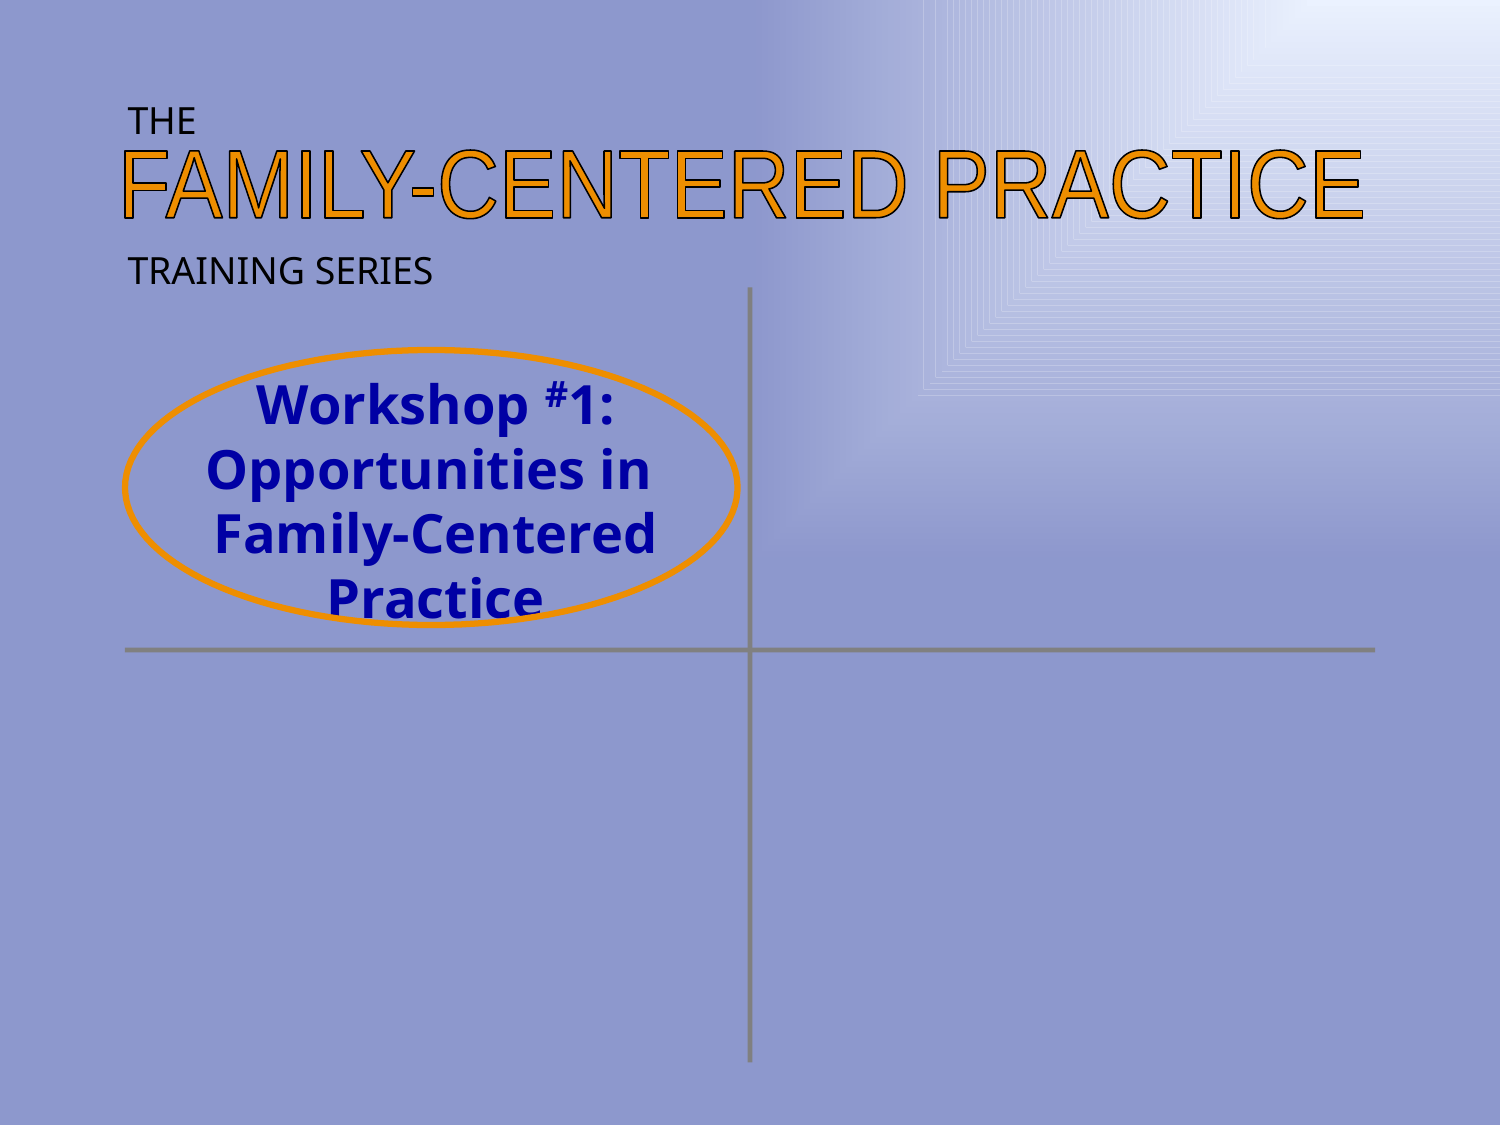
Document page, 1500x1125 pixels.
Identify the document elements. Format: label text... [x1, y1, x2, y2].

text_box FAMILY-CENTERED PRACTICE [853, 150, 905, 218]
text_box THE [112, 80, 1388, 150]
text_box Workshop #1: Opportunities in Family-Centered Practice [146, 532, 726, 644]
text_box FAMILY-CENTERED PRACTICE [796, 151, 844, 218]
text_box FAMILY-CENTERED PRACTICE [441, 149, 496, 219]
text_box FAMILY-CENTERED PRACTICE [506, 151, 553, 218]
text_box FAMILY-CENTERED PRACTICE [324, 151, 363, 218]
text_box FAMILY-CENTERED PRACTICE [124, 150, 167, 218]
text_box FAMILY-CENTERED PRACTICE [1251, 149, 1306, 219]
text_box FAMILY-CENTERED PRACTICE [1113, 149, 1168, 219]
text_box FAMILY-CENTERED PRACTICE [996, 151, 1048, 218]
text_box FAMILY-CENTERED PRACTICE [165, 150, 223, 218]
text_box Workshop #1: Opportunities in Family-Centered Practice [576, 362, 726, 443]
text_box FAMILY-CENTERED PRACTICE [677, 151, 725, 218]
text_box FAMILY-CENTERED PRACTICE [302, 151, 311, 218]
text_box FAMILY-CENTERED PRACTICE [563, 151, 612, 218]
text_box FAMILY-CENTERED PRACTICE [620, 151, 669, 218]
text_box TRAINING SERIES [112, 230, 1388, 300]
text_box FAMILY-CENTERED PRACTICE [1051, 150, 1109, 218]
text_box FAMILY-CENTERED PRACTICE [1172, 151, 1222, 218]
text_box FAMILY-CENTERED PRACTICE [939, 151, 986, 218]
text_box FAMILY-CENTERED PRACTICE [229, 151, 288, 218]
text_box FAMILY-CENTERED PRACTICE [361, 151, 415, 218]
text_box FAMILY-CENTERED PRACTICE [1315, 151, 1363, 218]
text_box Workshop #1: Opportunities in Family-Centered Practice [146, 362, 726, 621]
text_box FAMILY-CENTERED PRACTICE [734, 151, 786, 218]
text_box FAMILY-CENTERED PRACTICE [1231, 151, 1240, 218]
text_box Workshop #1: Opportunities in Family-Centered Practice [146, 362, 286, 431]
